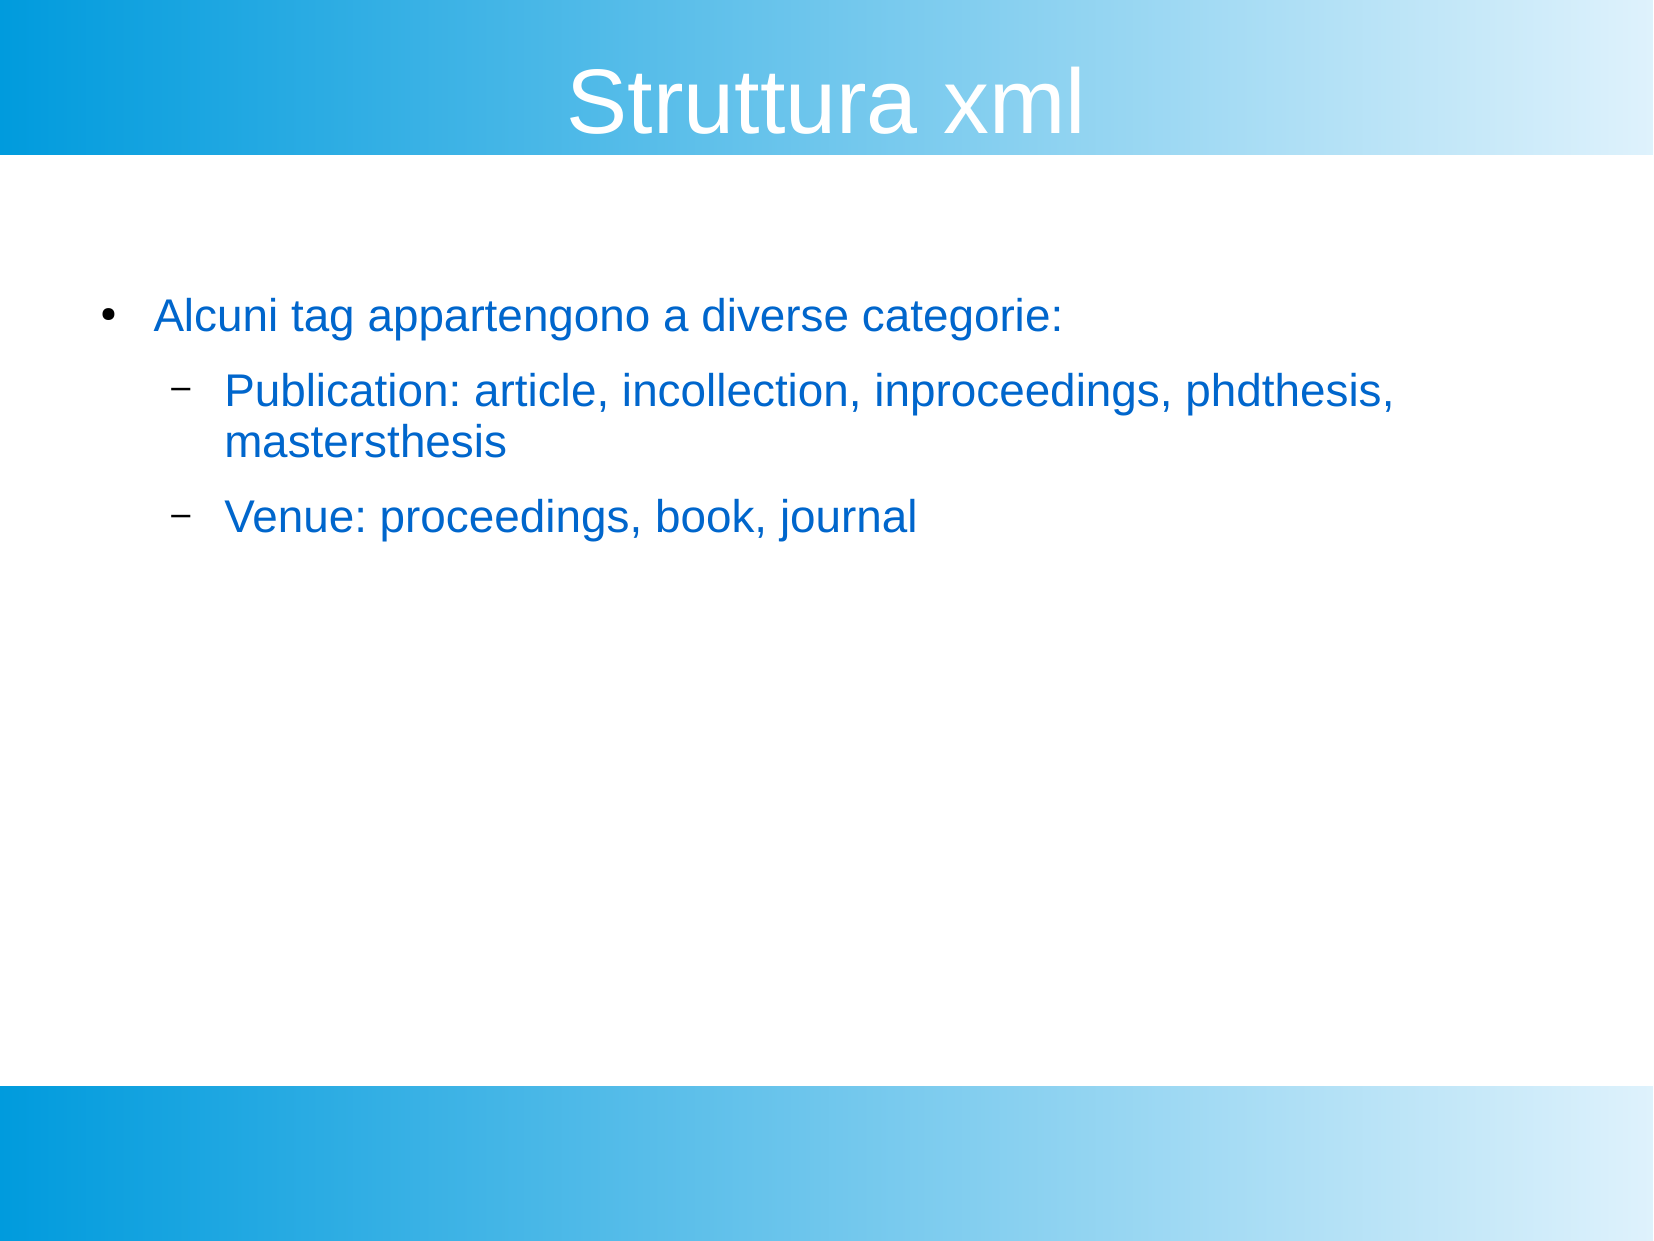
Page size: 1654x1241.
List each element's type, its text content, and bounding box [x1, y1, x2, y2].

title Struttura xml [82, 49, 1571, 155]
list Alcuni tag appartengono a diverse categorie: Publication: article, incollection, inproceedings, phdthesis, mastersthesis Venue: proceedings, book, journal [82, 290, 1571, 1010]
